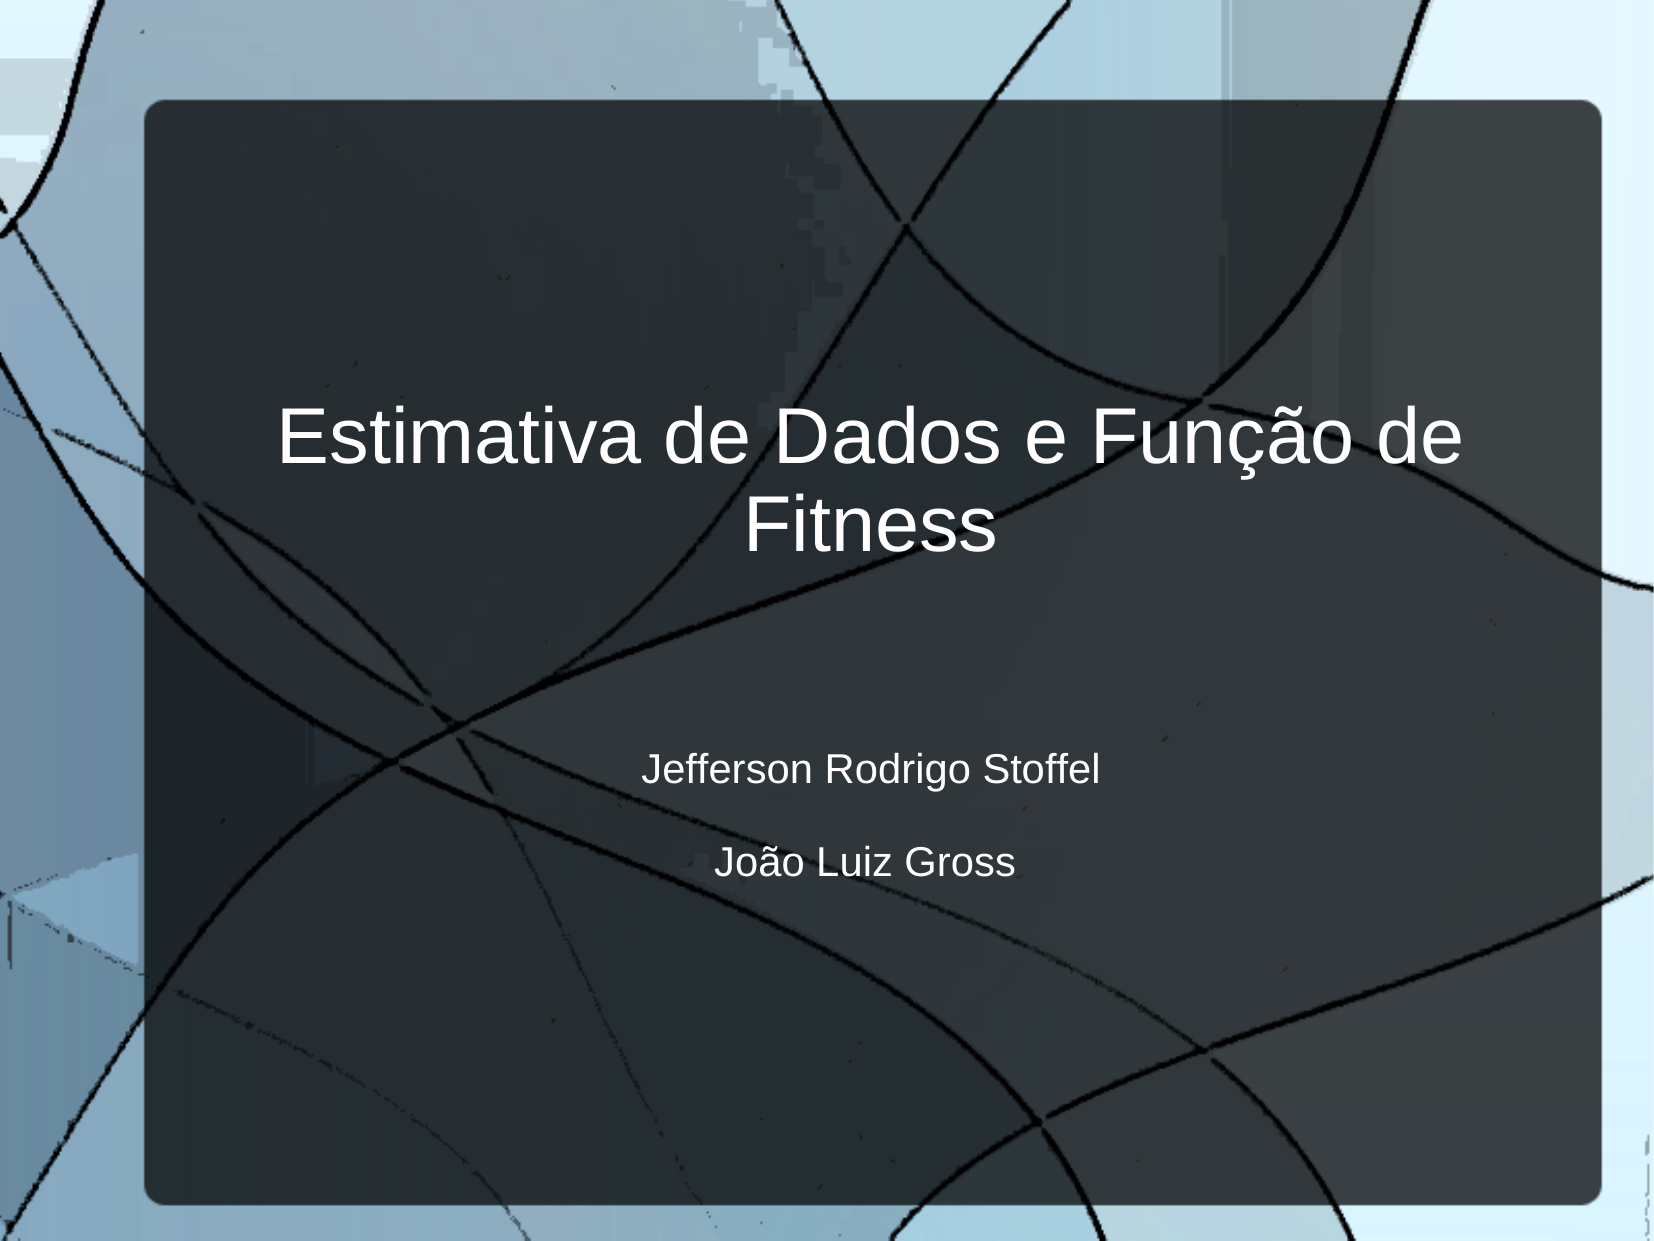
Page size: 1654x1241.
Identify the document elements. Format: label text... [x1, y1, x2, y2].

subtitle Estimativa de Dados e Função de Fitness Jefferson Rodrigo Stoffel João Luiz Gross [159, 108, 1583, 1168]
picture [0, 0, 1654, 1241]
